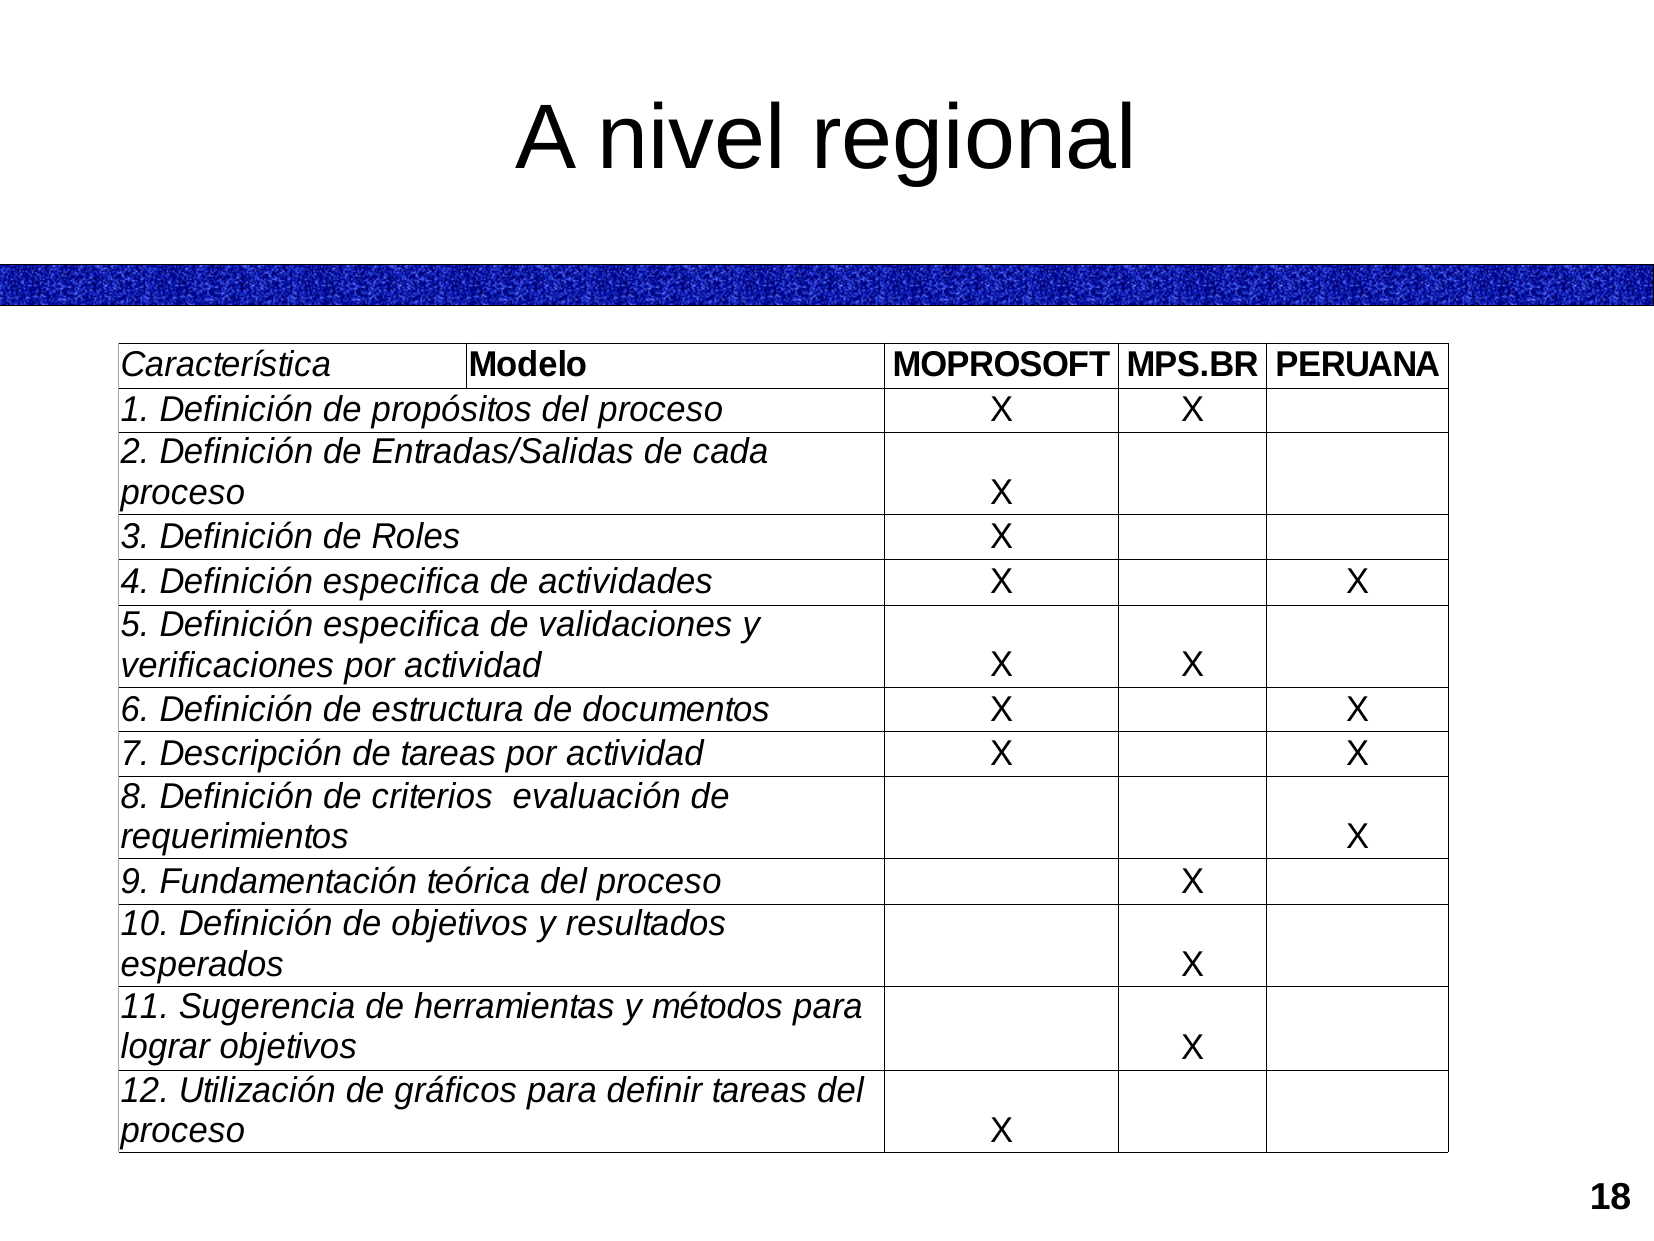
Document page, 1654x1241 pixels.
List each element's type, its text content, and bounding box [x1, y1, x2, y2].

picture [0, 265, 1653, 305]
chart [118, 342, 1589, 1156]
text_box <número> [1575, 1168, 1654, 1240]
title A nivel regional [58, 14, 1595, 260]
